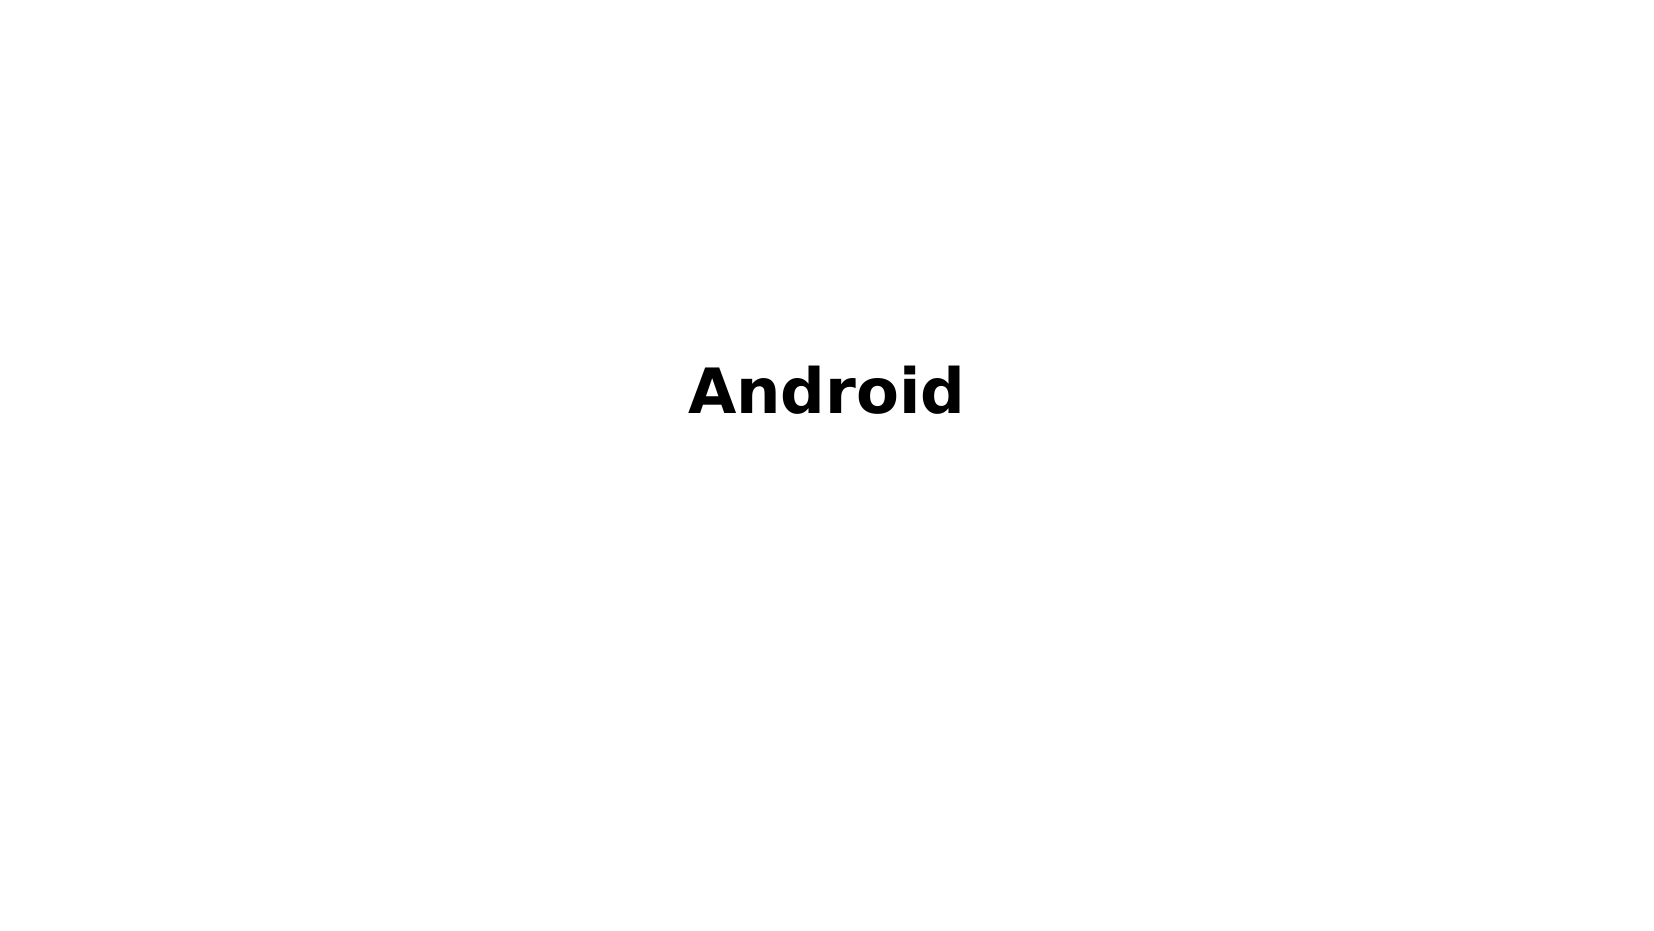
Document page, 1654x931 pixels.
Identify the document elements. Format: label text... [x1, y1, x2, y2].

title Android [124, 288, 1530, 489]
